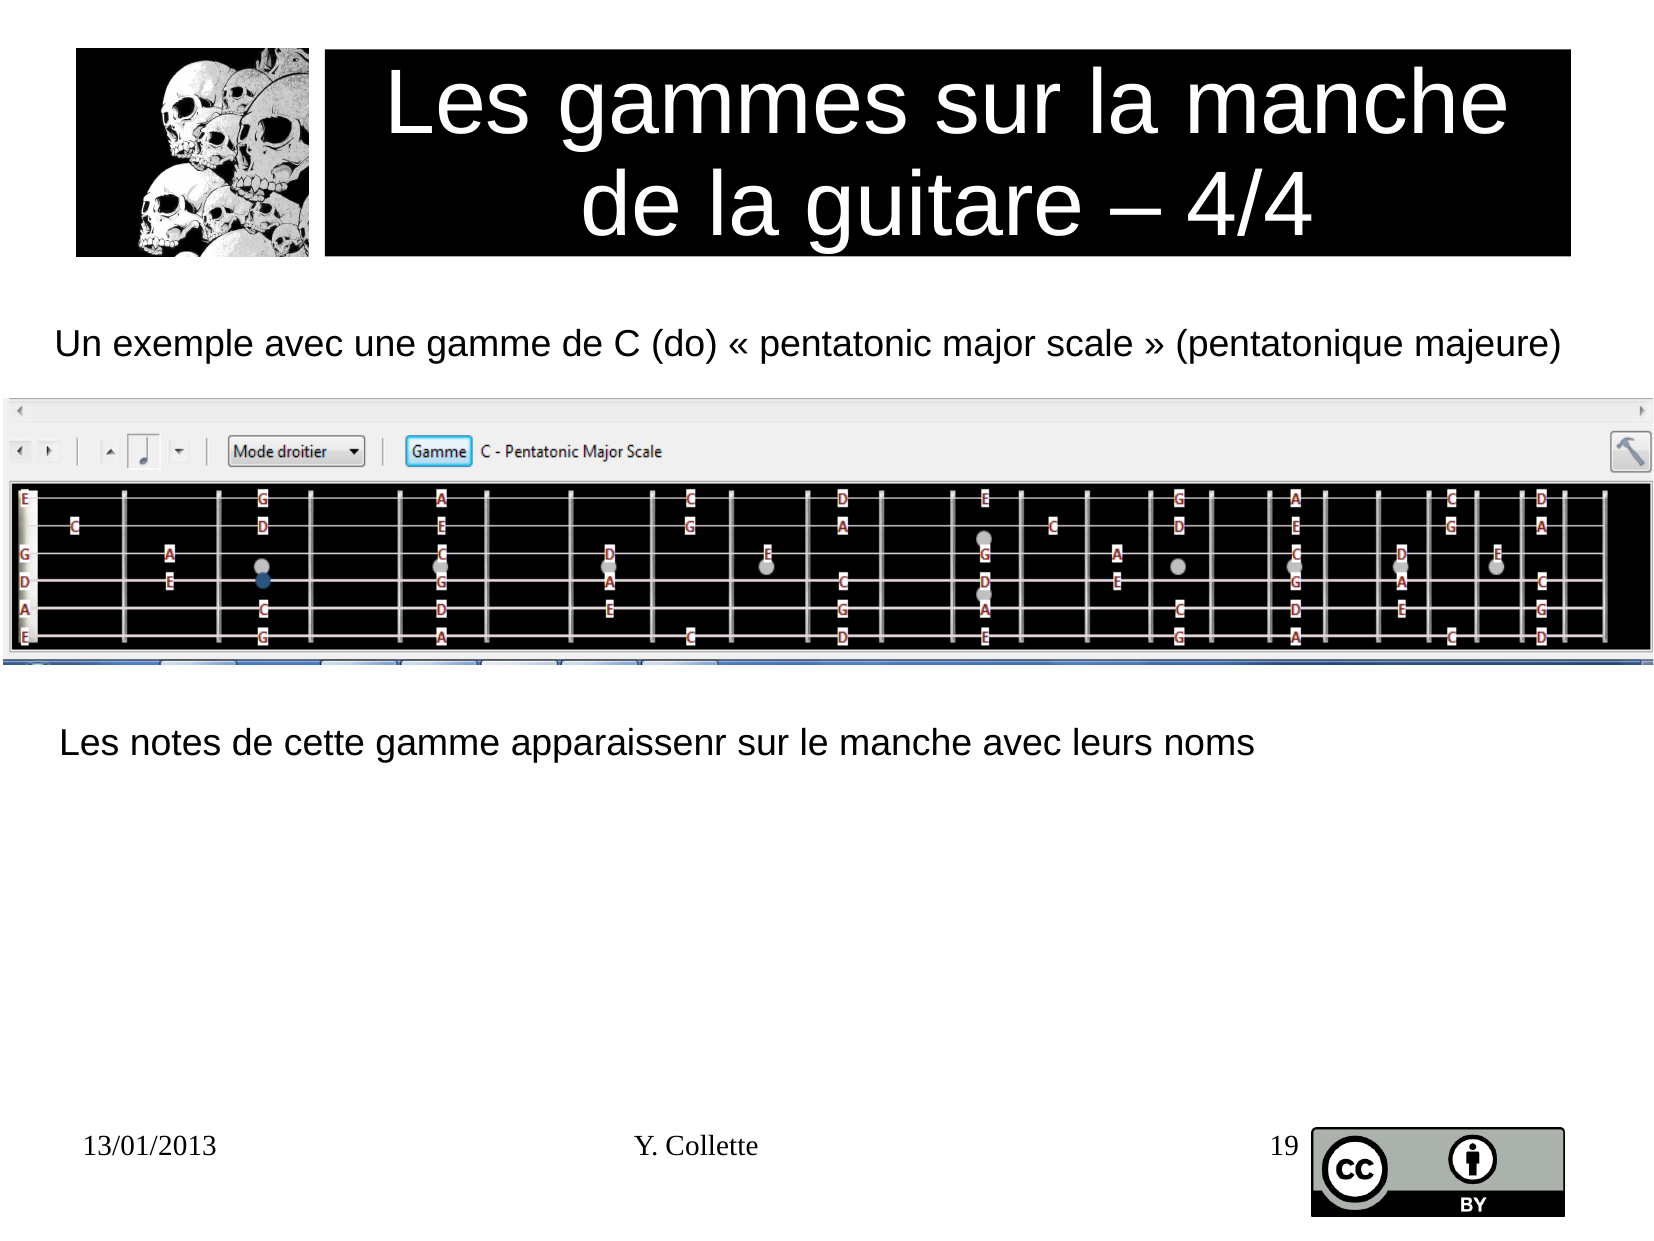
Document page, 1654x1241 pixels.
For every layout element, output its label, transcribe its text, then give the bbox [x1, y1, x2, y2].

title Les gammes sur la manche de la guitare – 4/4 [324, 49, 1571, 257]
picture [1311, 1127, 1565, 1217]
text_box Un exemple avec une gamme de C (do) « pentatonic major scale » (pentatonique majeure) [39, 314, 1584, 372]
picture [3, 398, 1654, 665]
text_box Les notes de cette gamme apparaissenr sur le manche avec leurs noms [44, 713, 1327, 771]
picture [76, 48, 309, 257]
